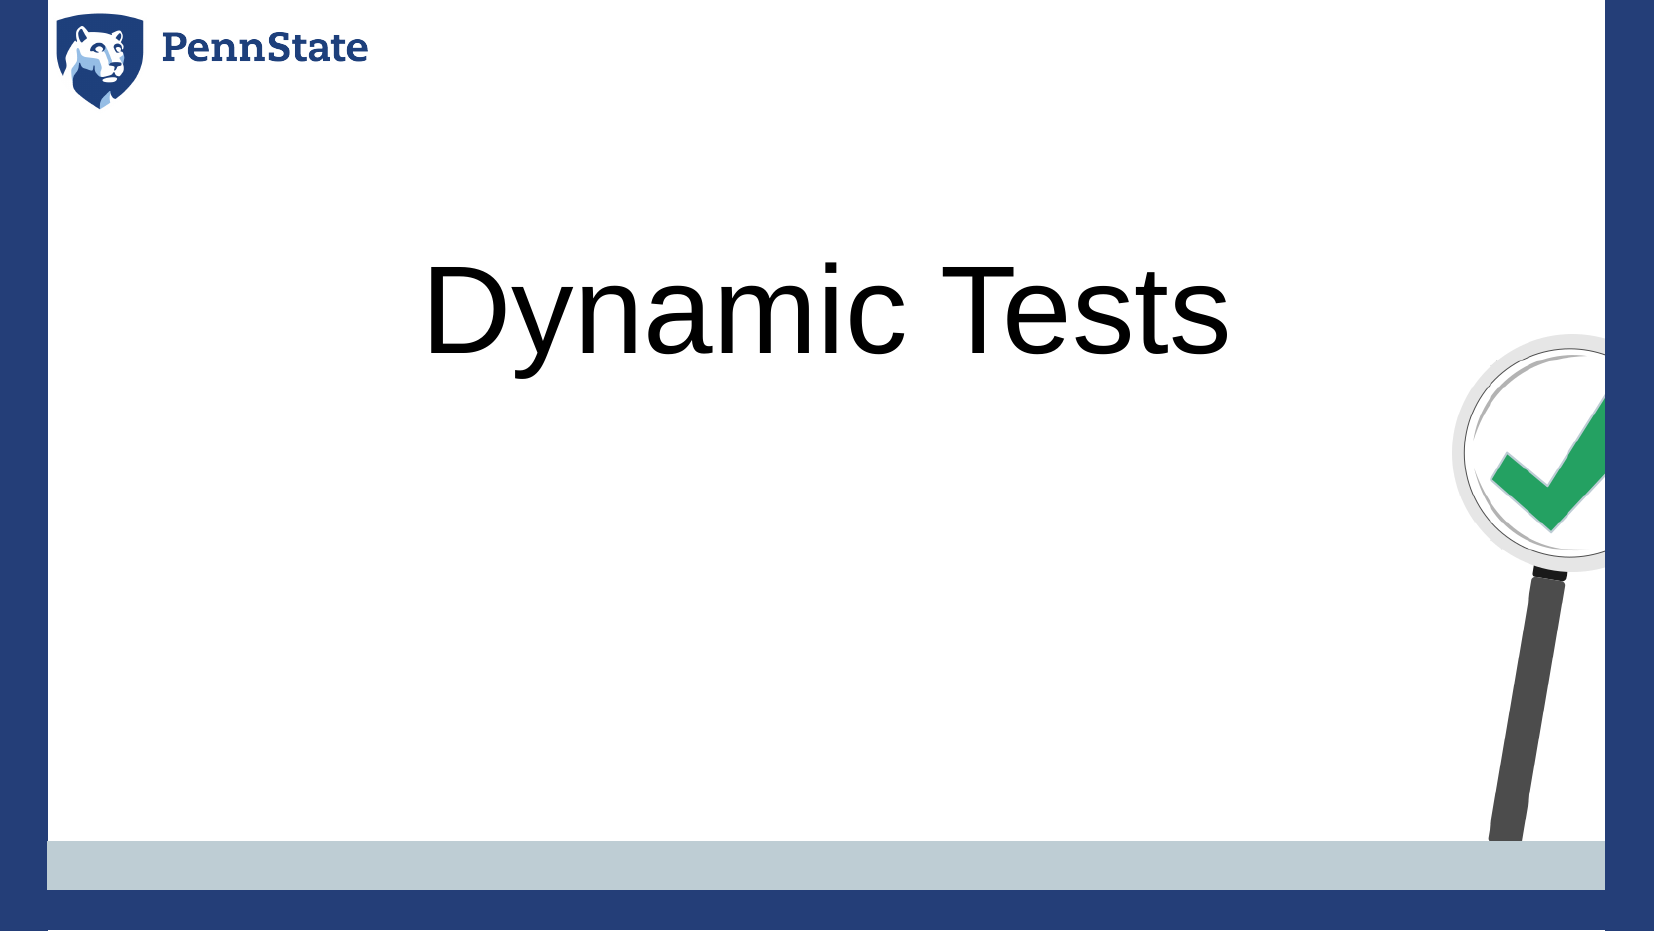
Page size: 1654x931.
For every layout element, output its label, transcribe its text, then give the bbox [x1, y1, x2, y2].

list Dynamic Tests [261, 240, 1393, 436]
picture [48, 0, 411, 152]
picture [1452, 334, 1605, 841]
